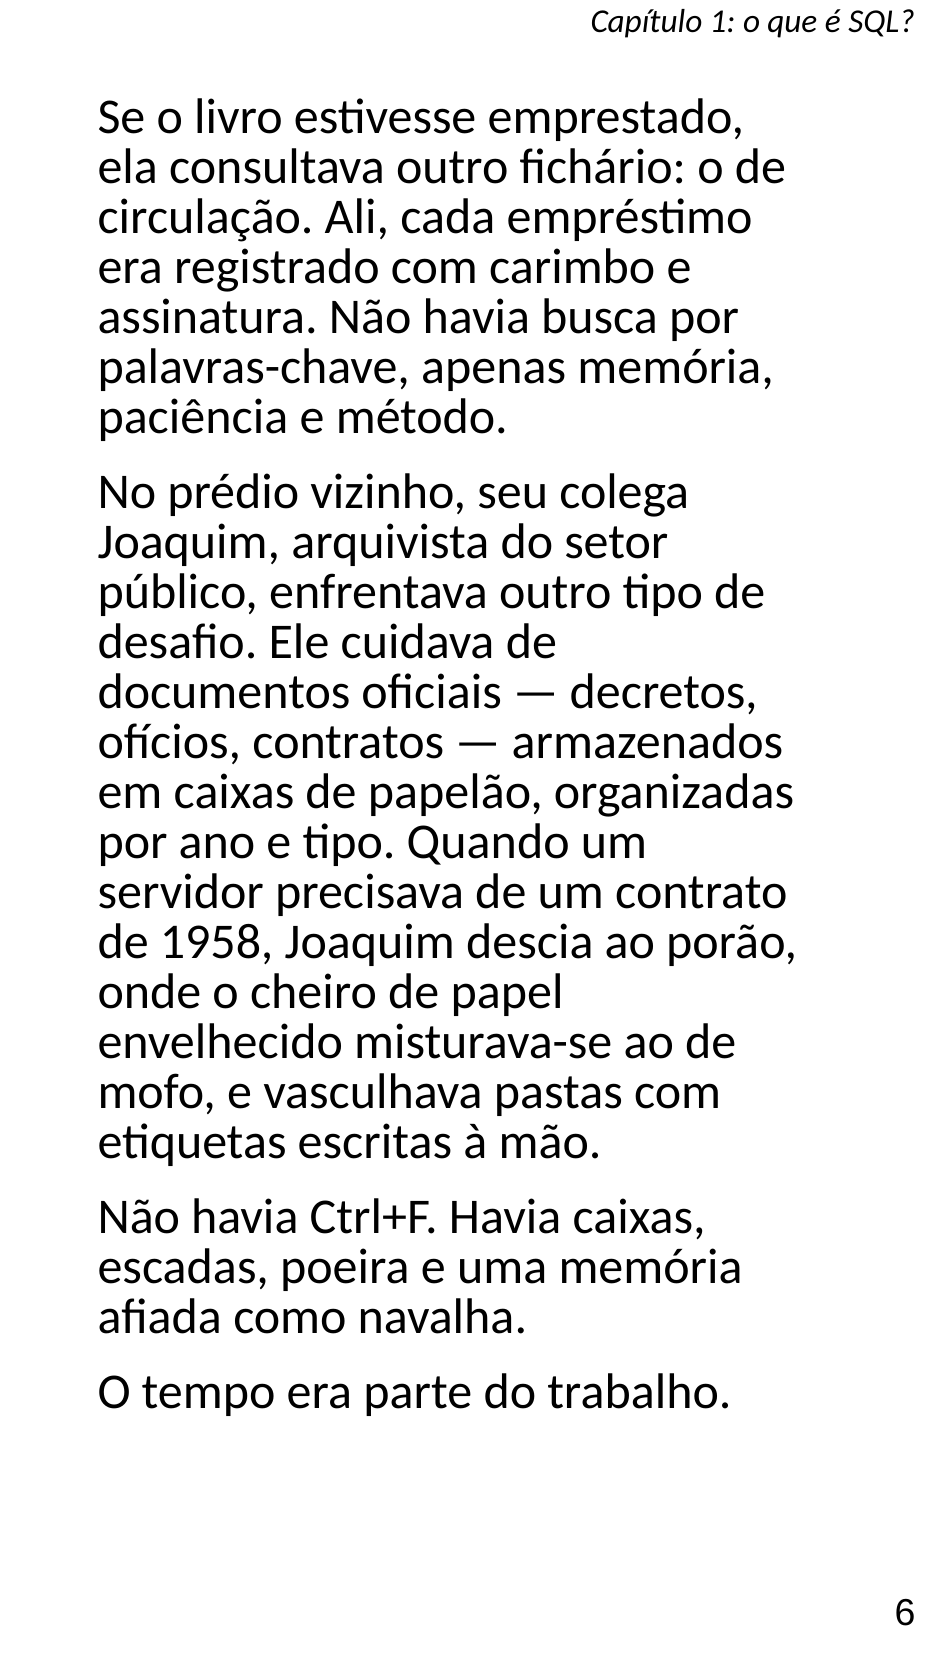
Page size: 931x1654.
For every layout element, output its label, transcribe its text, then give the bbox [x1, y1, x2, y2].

text_box Capítulo 1: o que é SQL? [0, 0, 931, 60]
text_box <número> [729, 1583, 931, 1654]
text_box Se o livro estivesse emprestado, ela consultava outro fichário: o de circulação. Ali, cada empréstimo era registrado com carimbo e assinatura. Não havia busca por palavras-chave, apenas memória, paciência e método. No prédio vizinho, seu colega Joaquim, arquivista do setor público, enfrentava outro tipo de desafio. Ele cuidava de documentos oficiais — decretos, ofícios, contratos — armazenados em caixas de papelão, organizadas por ano e tipo. Quando um servidor precisava de um contrato de 1958, Joaquim descia ao porão, onde o cheiro de papel envelhecido misturava-se ao de mofo, e vasculhava pastas com etiquetas escritas à mão. Não havia Ctrl+F. Havia caixas, escadas, poeira e uma memória afiada como navalha. O tempo era parte do trabalho. [82, 88, 827, 1506]
